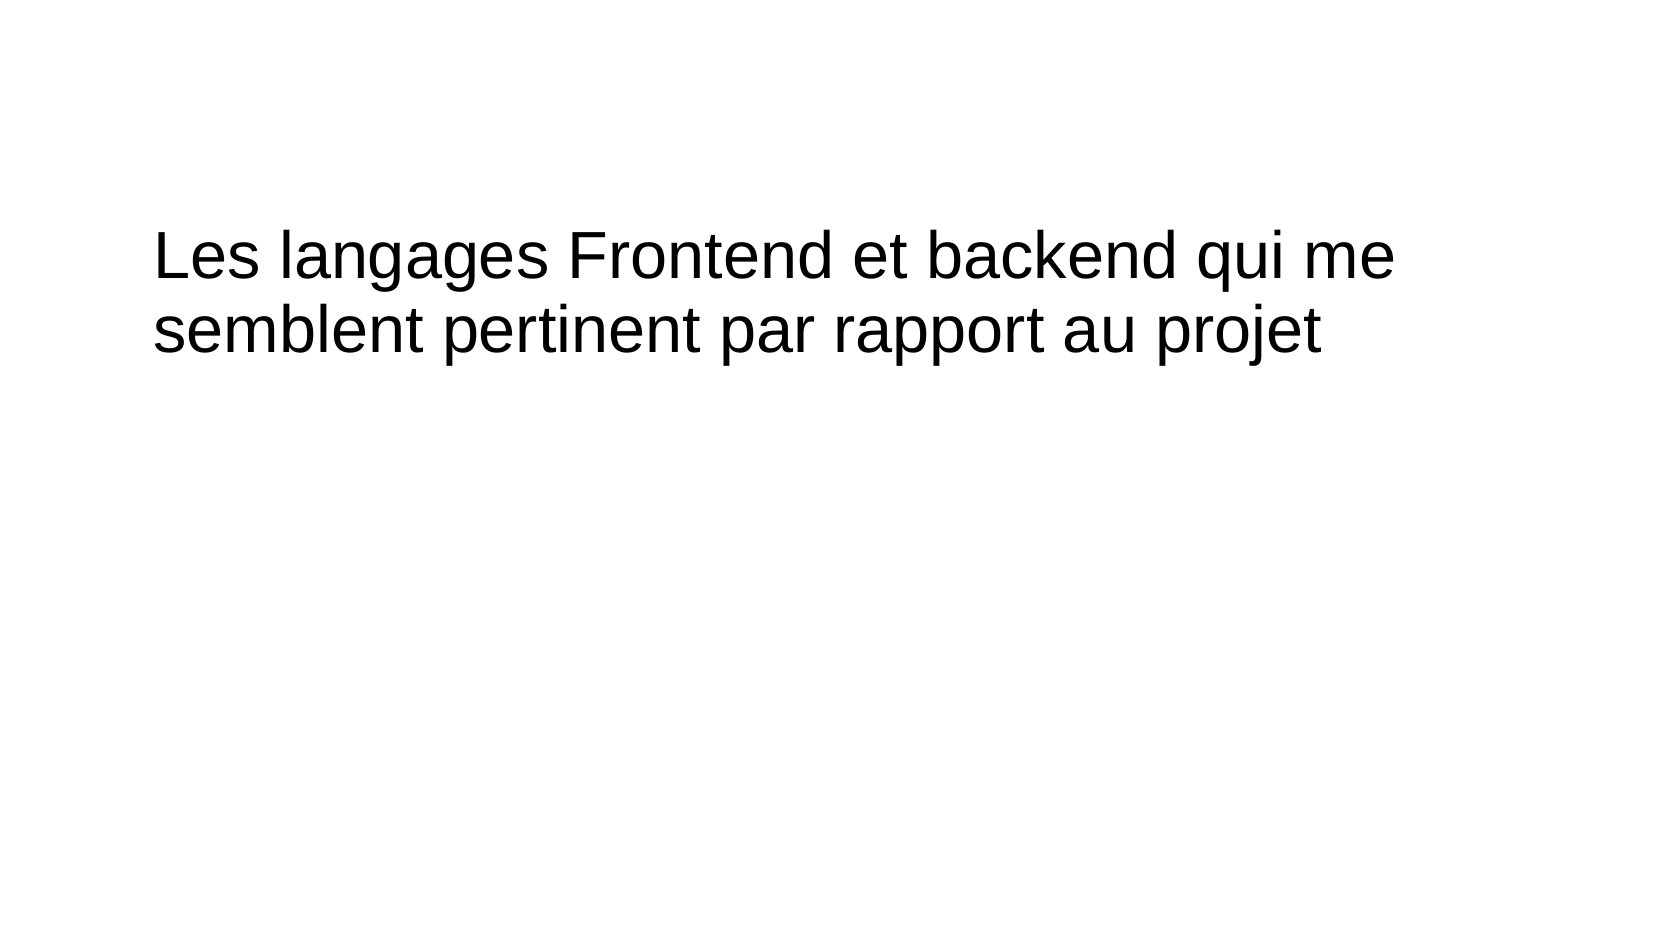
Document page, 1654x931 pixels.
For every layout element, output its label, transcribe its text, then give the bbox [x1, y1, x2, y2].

list Les langages Frontend et backend qui me semblent pertinent par rapport au projet [82, 217, 1571, 758]
